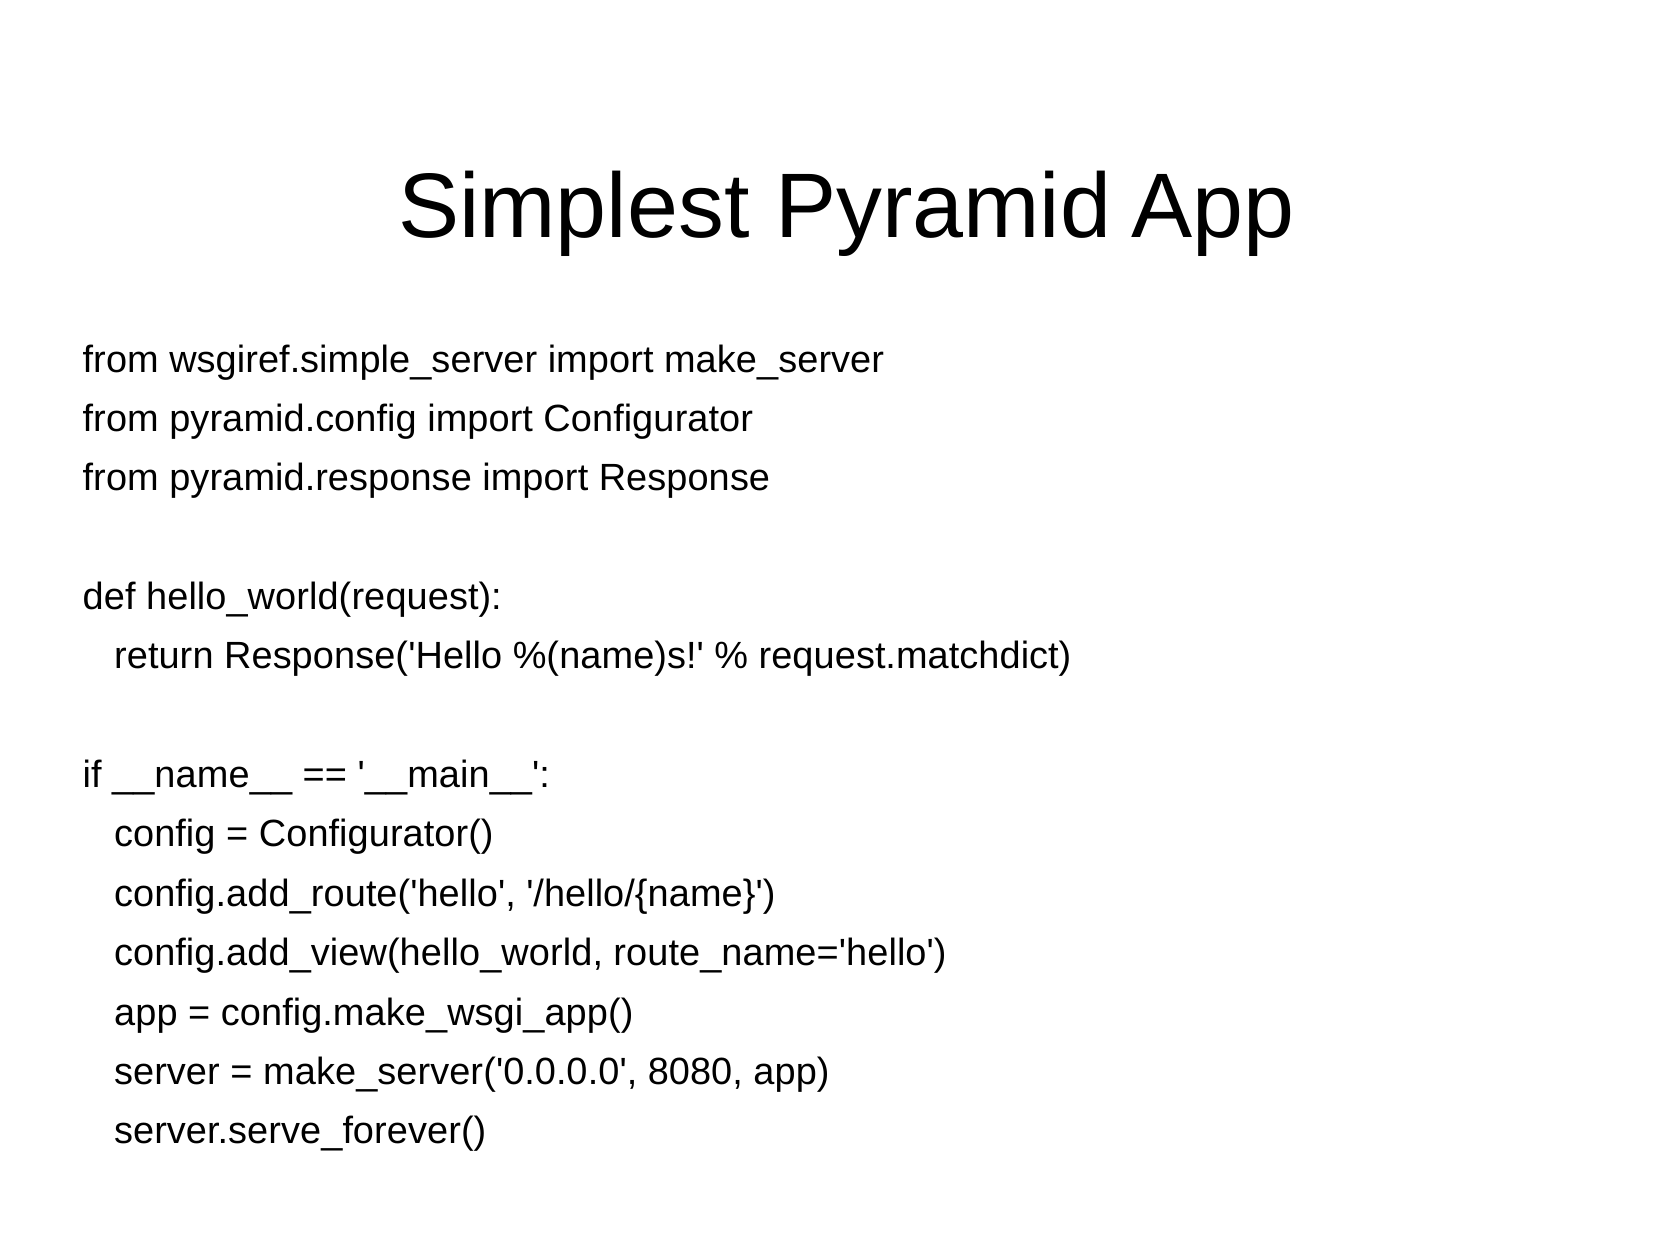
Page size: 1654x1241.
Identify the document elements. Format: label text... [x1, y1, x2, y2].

list from wsgiref.simple_server import make_server from pyramid.config import Configurator from pyramid.response import Response def hello_world(request): return Response('Hello %(name)s!' % request.matchdict) if __name__ == '__main__': config = Configurator() config.add_route('hello', '/hello/{name}') config.add_view(hello_world, route_name='hello') app = config.make_wsgi_app() server = make_server('0.0.0.0', 8080, app) server.serve_forever() [82, 337, 1571, 1157]
title Simplest Pyramid App [82, 112, 1612, 301]
